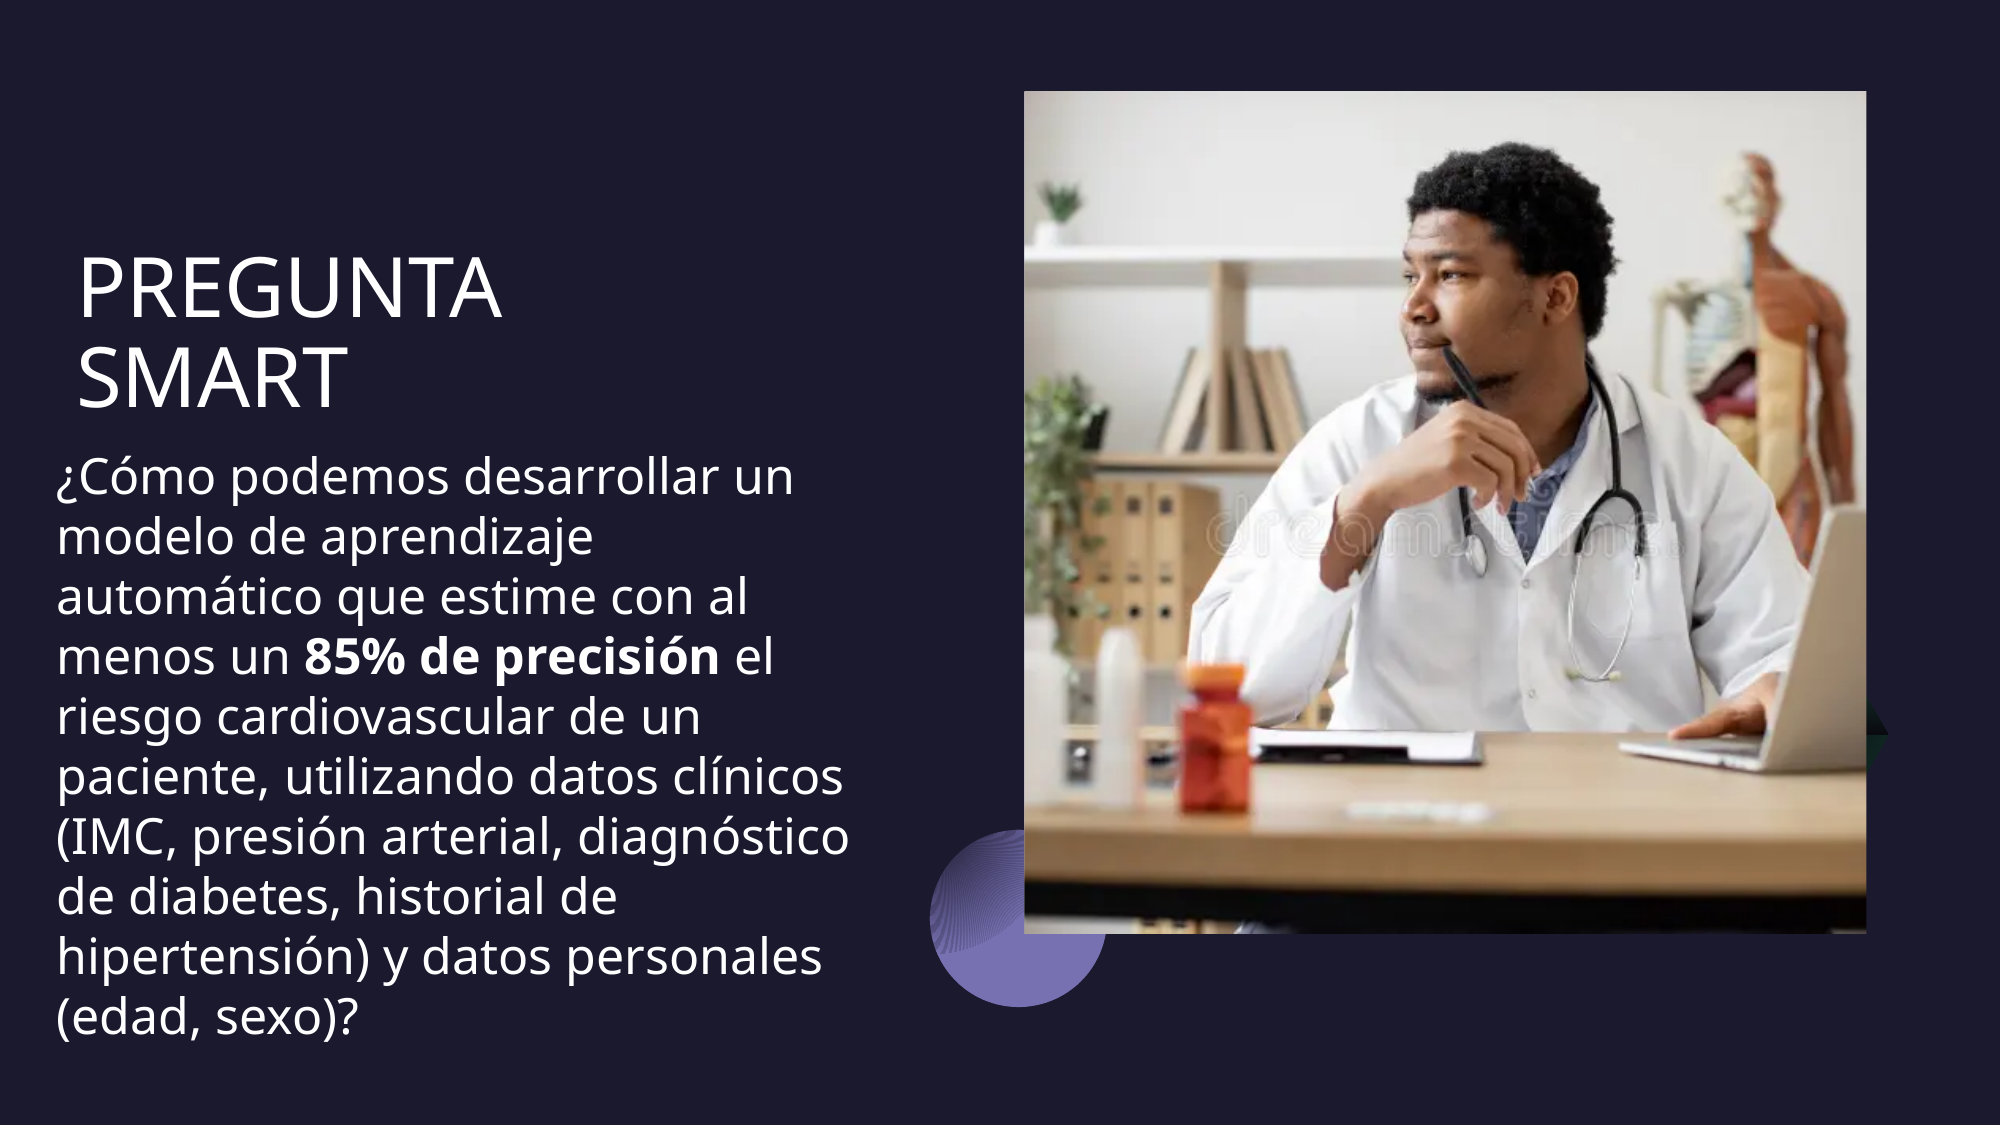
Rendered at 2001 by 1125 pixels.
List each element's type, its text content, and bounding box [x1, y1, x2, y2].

subtitle ¿Cómo podemos desarrollar un modelo de aprendizaje automático que estime con al menos un 85% de precisión el riesgo cardiovascular de un paciente, utilizando datos clínicos (IMC, presión arterial, diagnóstico de diabetes, historial de hipertensión) y datos personales (edad, sexo)? [41, 444, 884, 980]
picture [1024, 91, 1867, 934]
title PREGUNTA SMART [61, 145, 744, 426]
